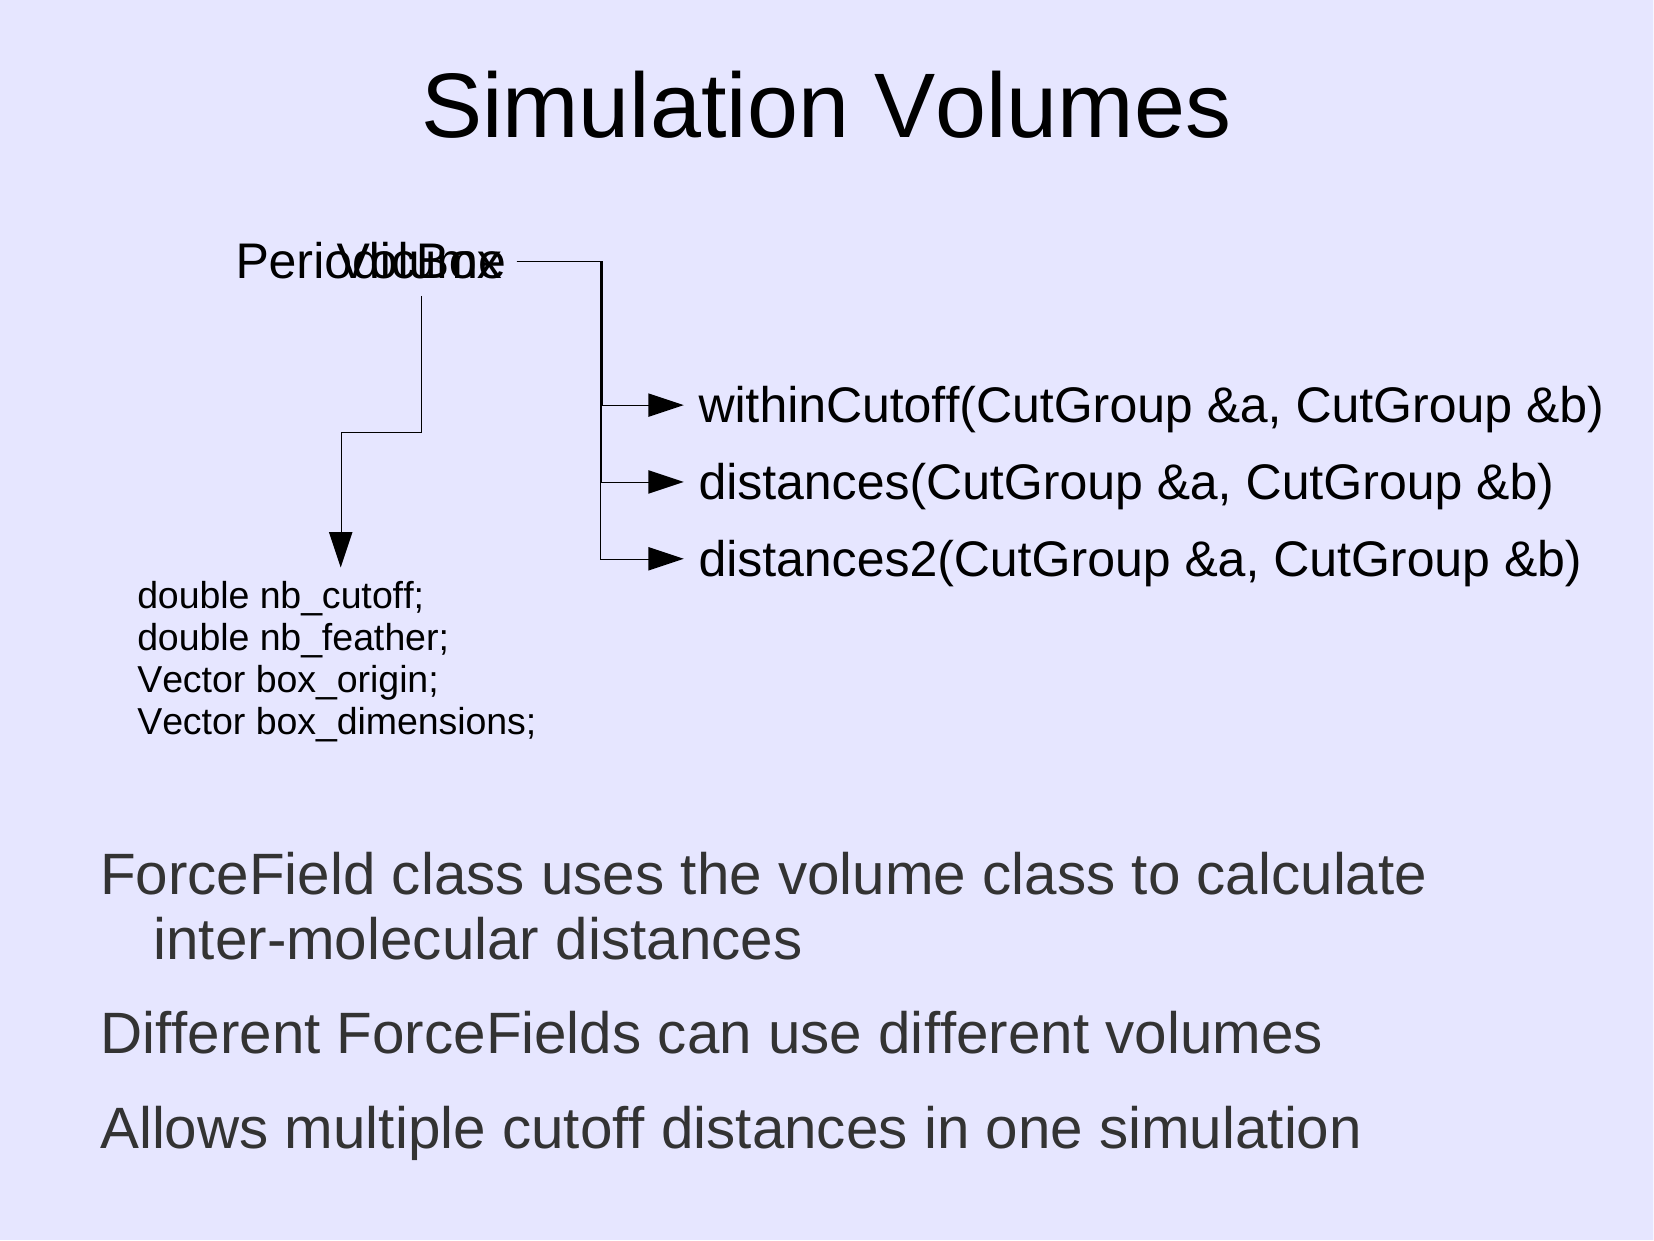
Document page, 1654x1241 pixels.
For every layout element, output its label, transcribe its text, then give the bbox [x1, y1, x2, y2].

title Simulation Volumes [82, 49, 1571, 163]
text_box double nb_cutoff; double nb_feather; Vector box_origin; Vector box_dimensions; [122, 567, 559, 751]
list ForceField class uses the volume class to calculate inter-molecular distances Different ForceFields can use different volumes Allows multiple cutoff distances in one simulation [82, 841, 1571, 1161]
text_box Volume [517, 225, 522, 261]
text_box PeriodicBox [220, 225, 517, 296]
text_box distances2(CutGroup &a, CutGroup &b) [683, 523, 1598, 595]
text_box withinCutoff(CutGroup &a, CutGroup &b) [683, 369, 1620, 441]
text_box distances(CutGroup &a, CutGroup &b) [683, 446, 1570, 518]
text_box Volume [517, 262, 522, 296]
